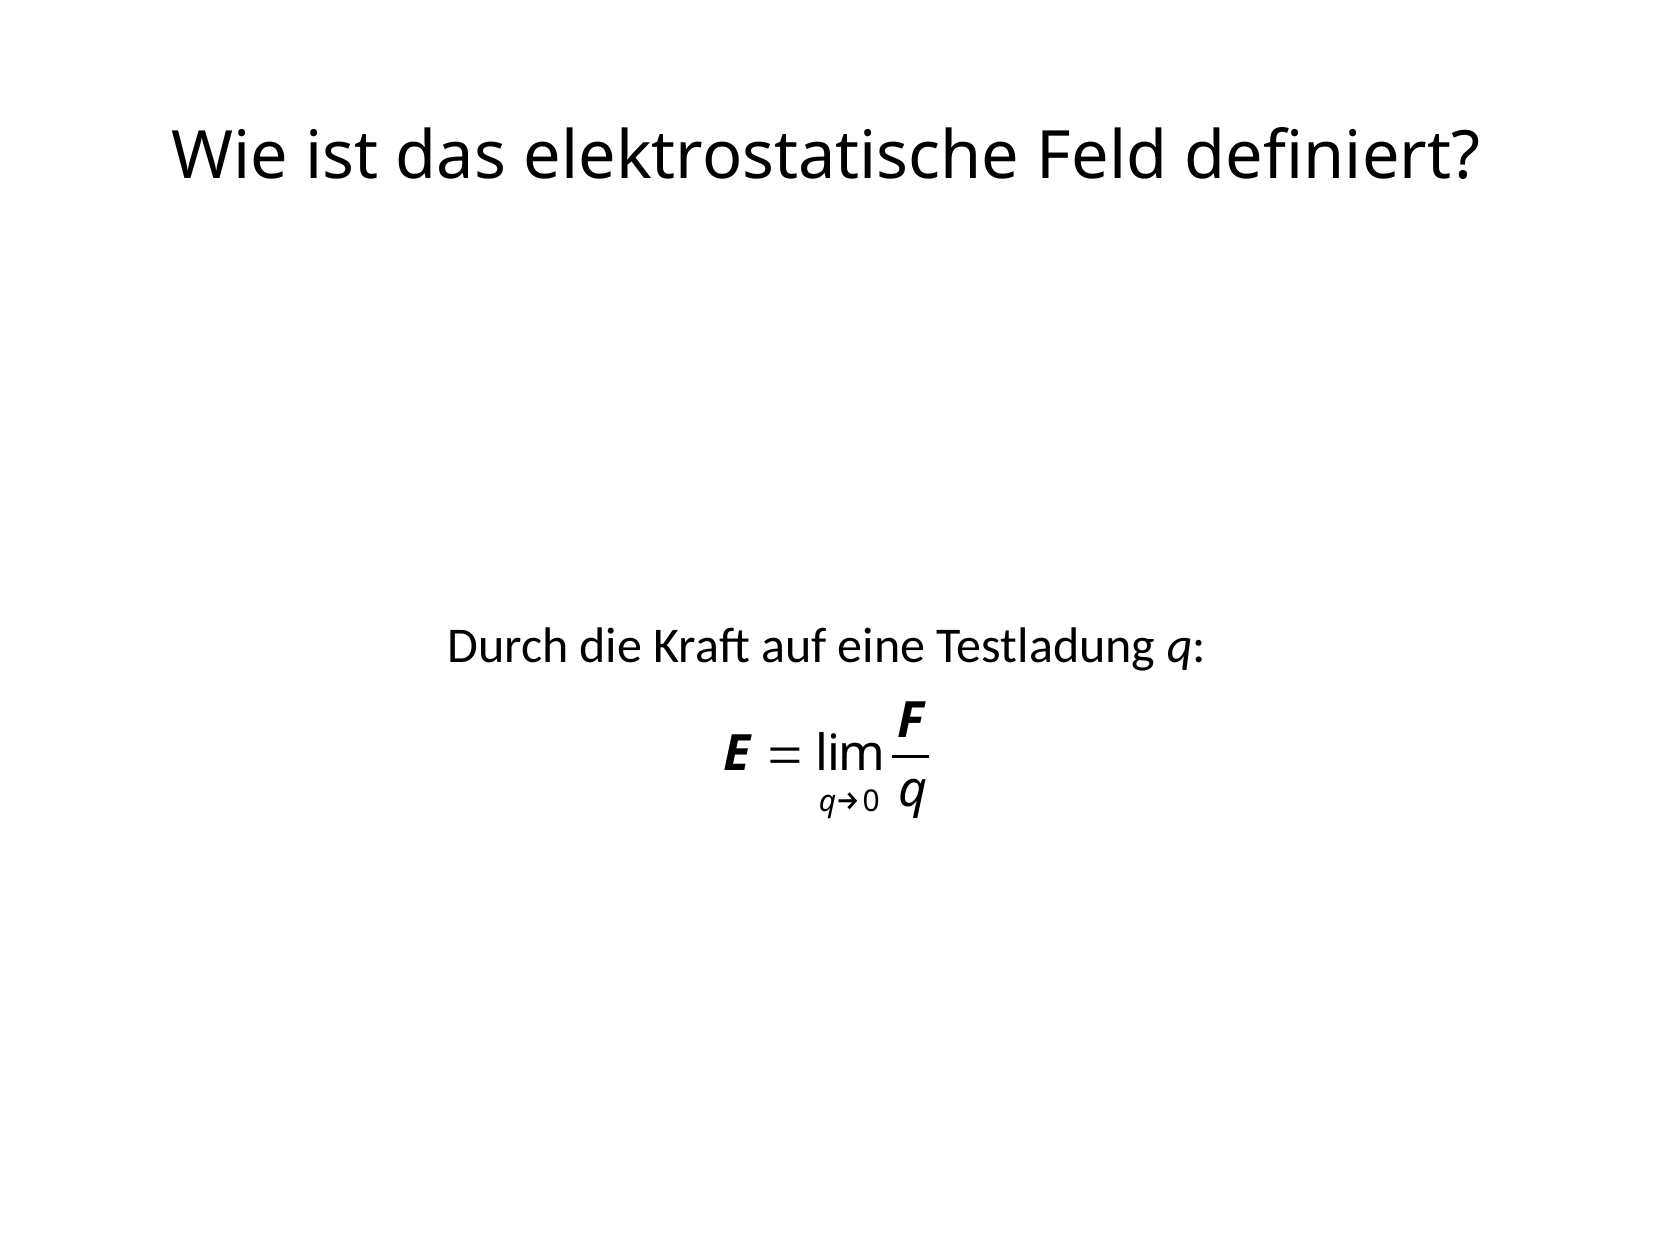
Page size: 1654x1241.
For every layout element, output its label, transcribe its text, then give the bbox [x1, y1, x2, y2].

title Wie ist das elektrostatische Feld definiert? [82, 49, 1571, 257]
chart [715, 691, 938, 821]
subtitle Durch die Kraft auf eine Testladung q: [82, 290, 1571, 1010]
